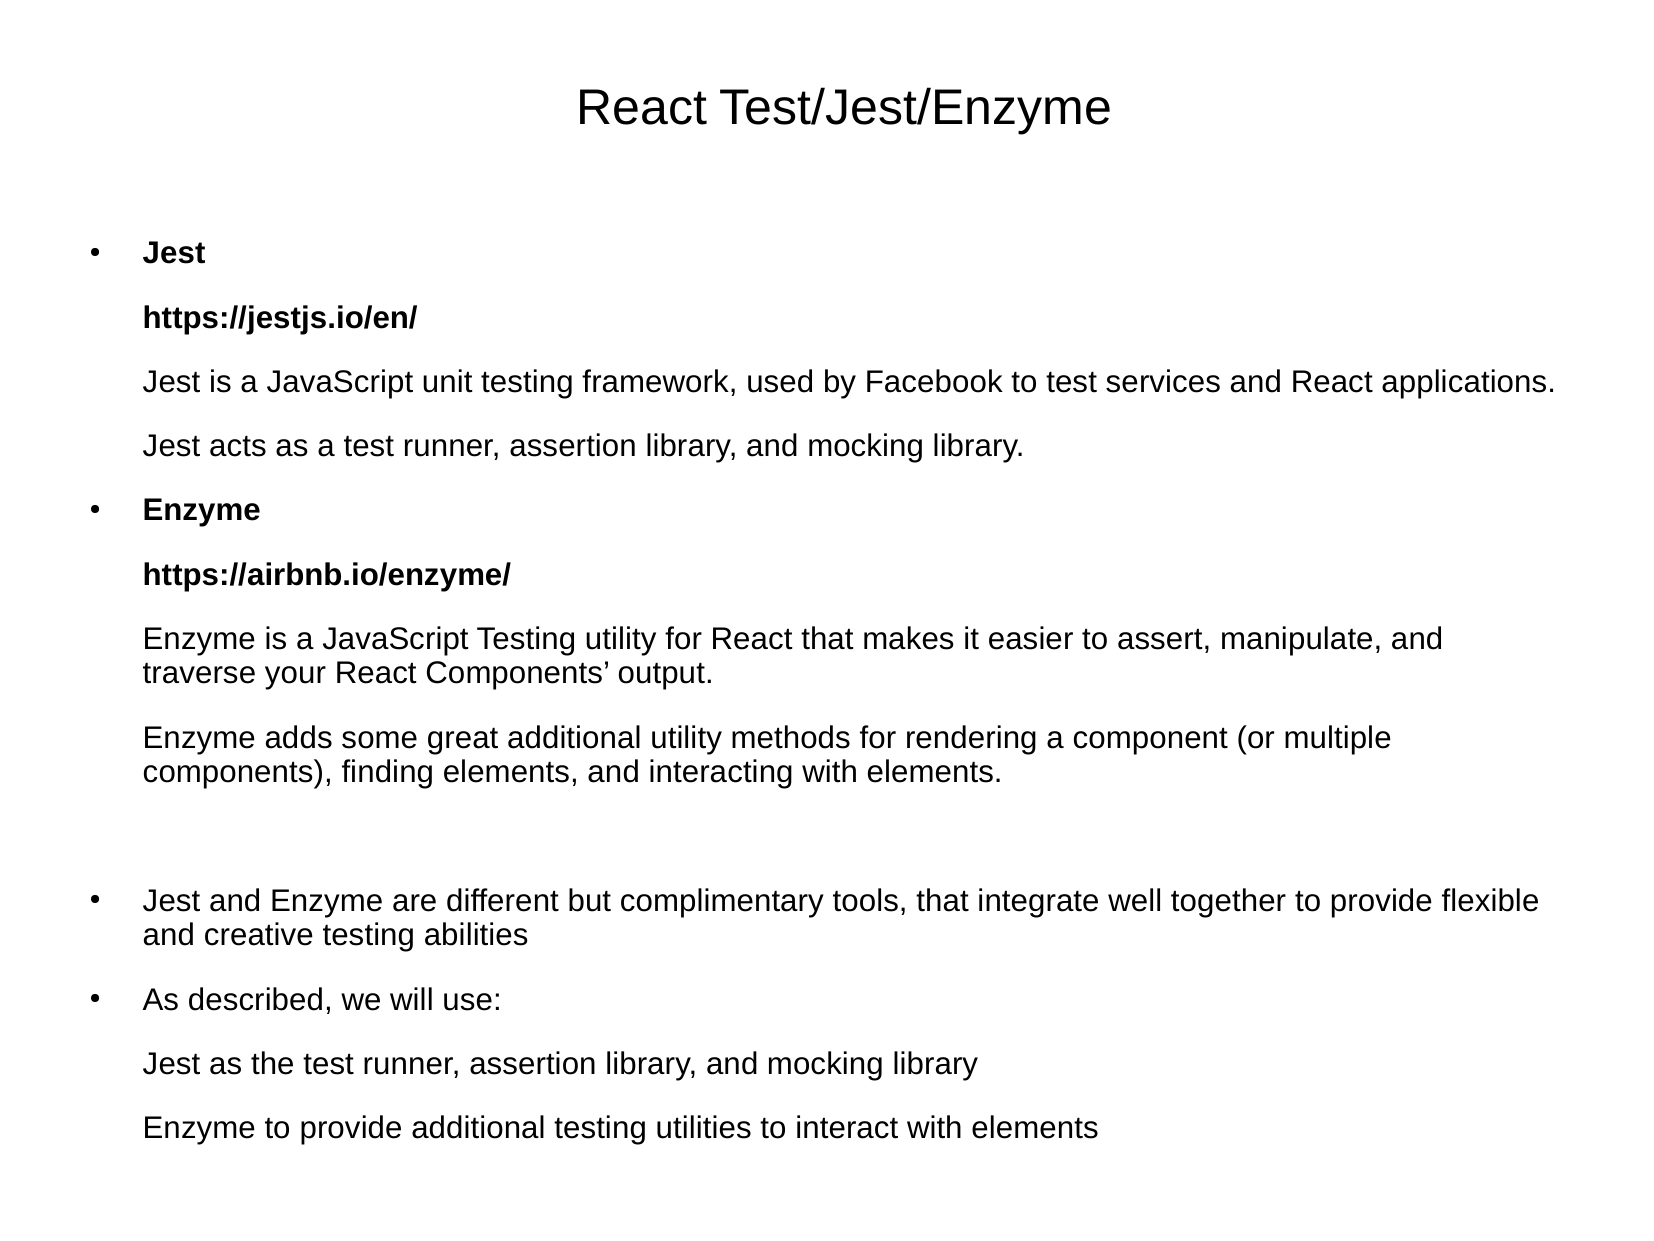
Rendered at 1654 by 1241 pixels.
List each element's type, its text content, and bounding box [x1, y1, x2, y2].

list Jest https://jestjs.io/en/ Jest is a JavaScript unit testing framework, used by Facebook to test services and React applications. Jest acts as a test runner, assertion library, and mocking library. Enzyme https://airbnb.io/enzyme/ Enzyme is a JavaScript Testing utility for React that makes it easier to assert, manipulate, and traverse your React Components’ output. Enzyme adds some great additional utility methods for rendering a component (or multiple components), finding elements, and interacting with elements. Jest and Enzyme are different but complimentary tools, that integrate well together to provide flexible and creative testing abilities As described, we will use: Jest as the test runner, assertion library, and mocking library Enzyme to provide additional testing utilities to interact with elements [71, 171, 1561, 1241]
title React Test/Jest/Enzyme [82, 49, 1571, 166]
